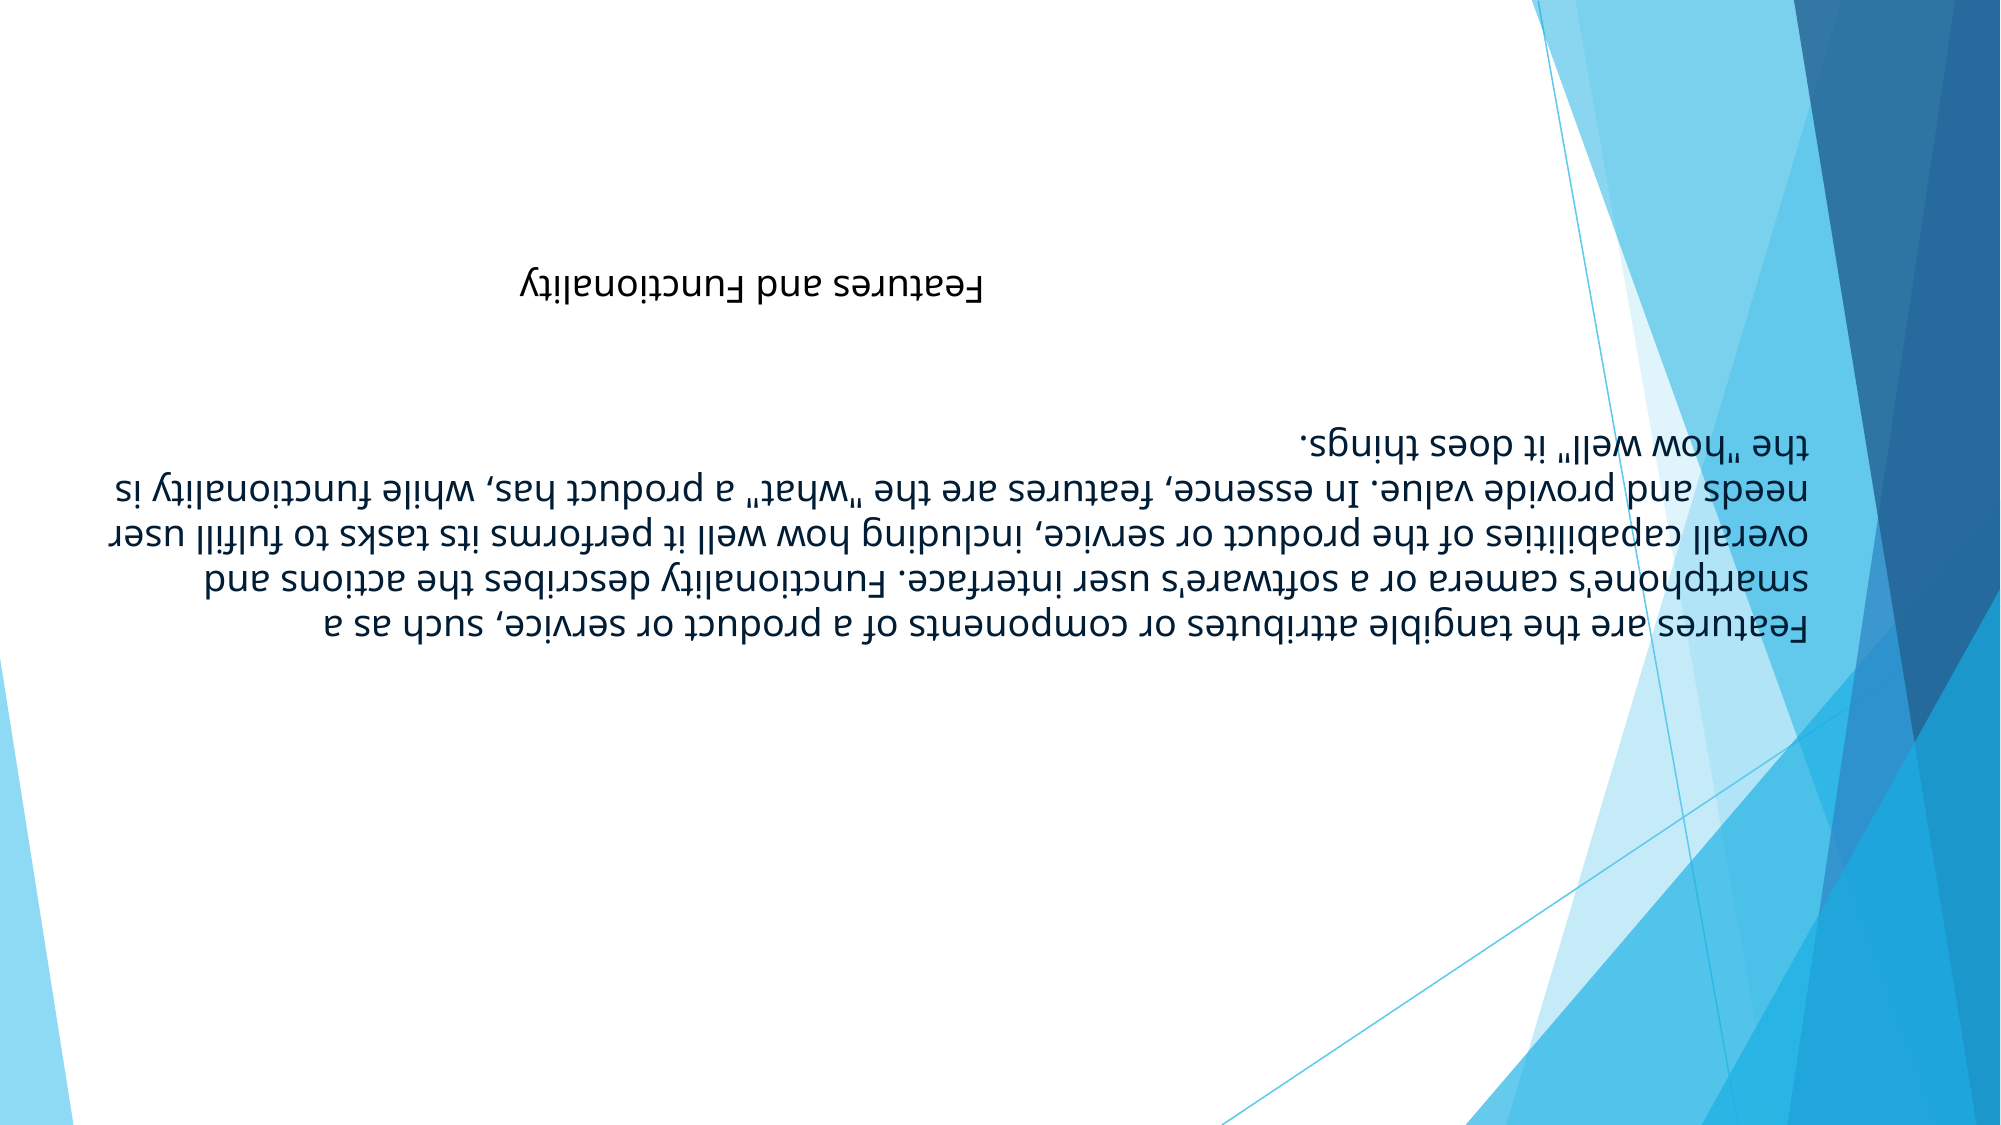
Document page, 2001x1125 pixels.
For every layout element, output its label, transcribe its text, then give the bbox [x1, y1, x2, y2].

text_box Features are the tangible attributes or components of a product or service, such as a smartphone's camera or a software's user interface. Functionality describes the actions and overall capabilities of the product or service, including how well it performs its tasks to fulfill user needs and provide value. In essence, features are the "what" a product has, while functionality is the "how well" it does things. [77, 464, 1825, 661]
text_box Features and Functionality [192, 260, 1000, 321]
